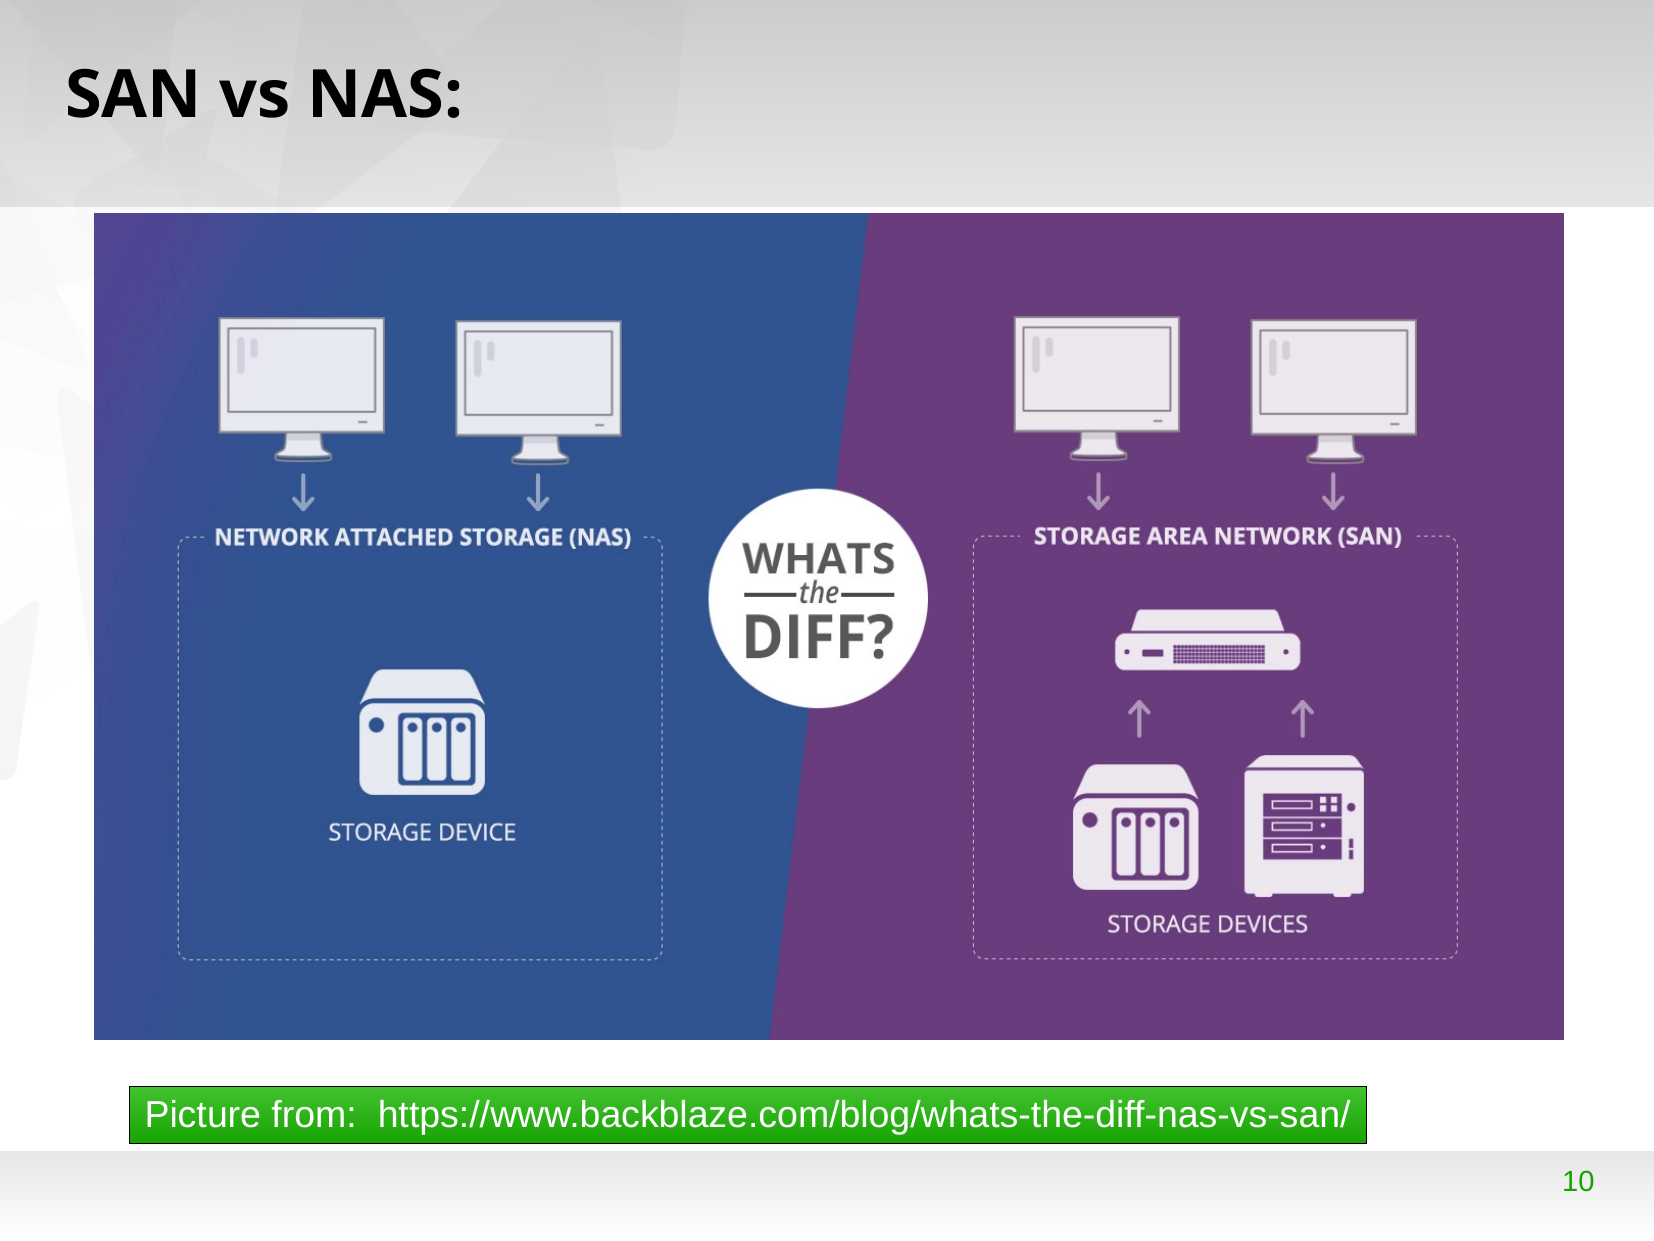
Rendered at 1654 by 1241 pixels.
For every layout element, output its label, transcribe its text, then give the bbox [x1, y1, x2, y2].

picture [0, 0, 1564, 1040]
text_box Picture from: https://www.backblaze.com/blog/whats-the-diff-nas-vs-san/ [129, 1086, 1367, 1144]
title SAN vs NAS: [64, 17, 1601, 166]
